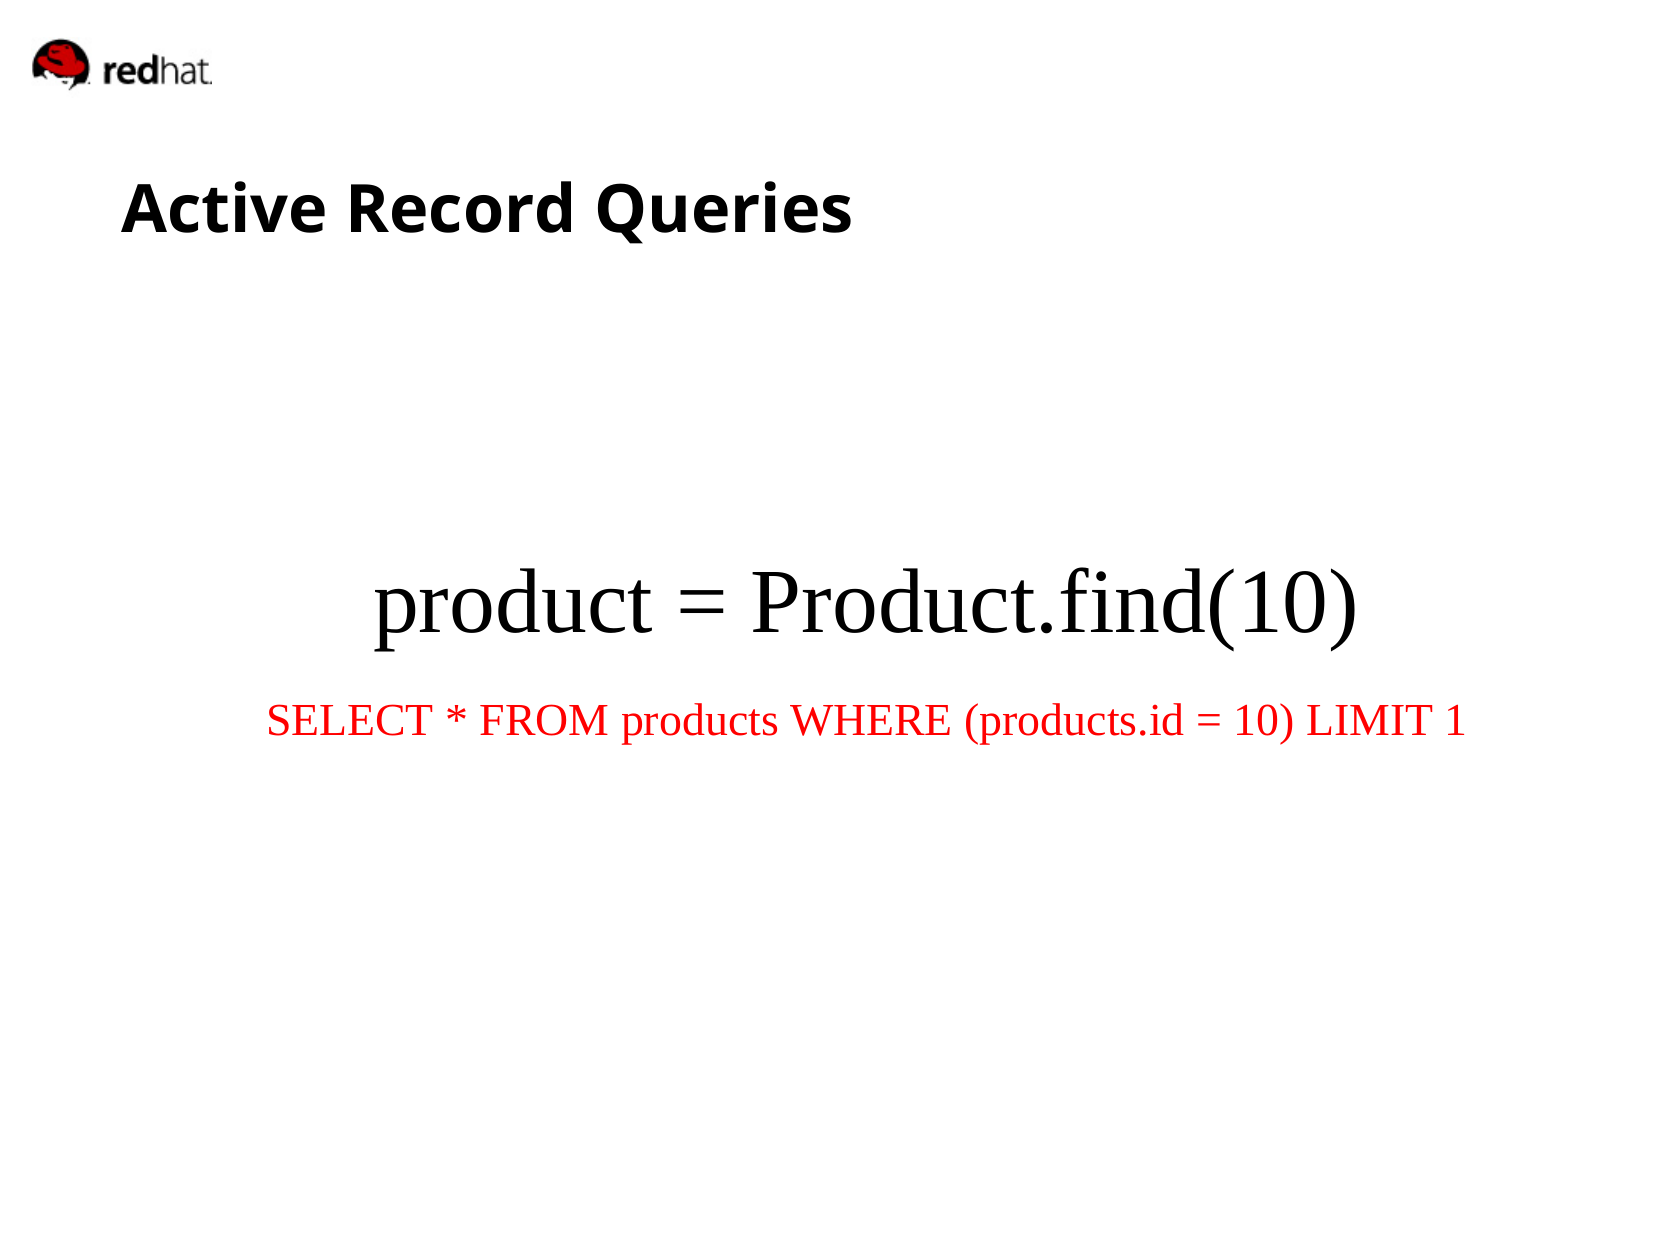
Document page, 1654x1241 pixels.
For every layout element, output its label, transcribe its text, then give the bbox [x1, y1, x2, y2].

text_box product = Product.find(10) [373, 551, 1483, 803]
text_box SELECT * FROM products WHERE (products.id = 10) LIMIT 1 [266, 694, 1472, 751]
title Active Record Queries [121, 102, 1534, 310]
picture [31, 37, 212, 98]
